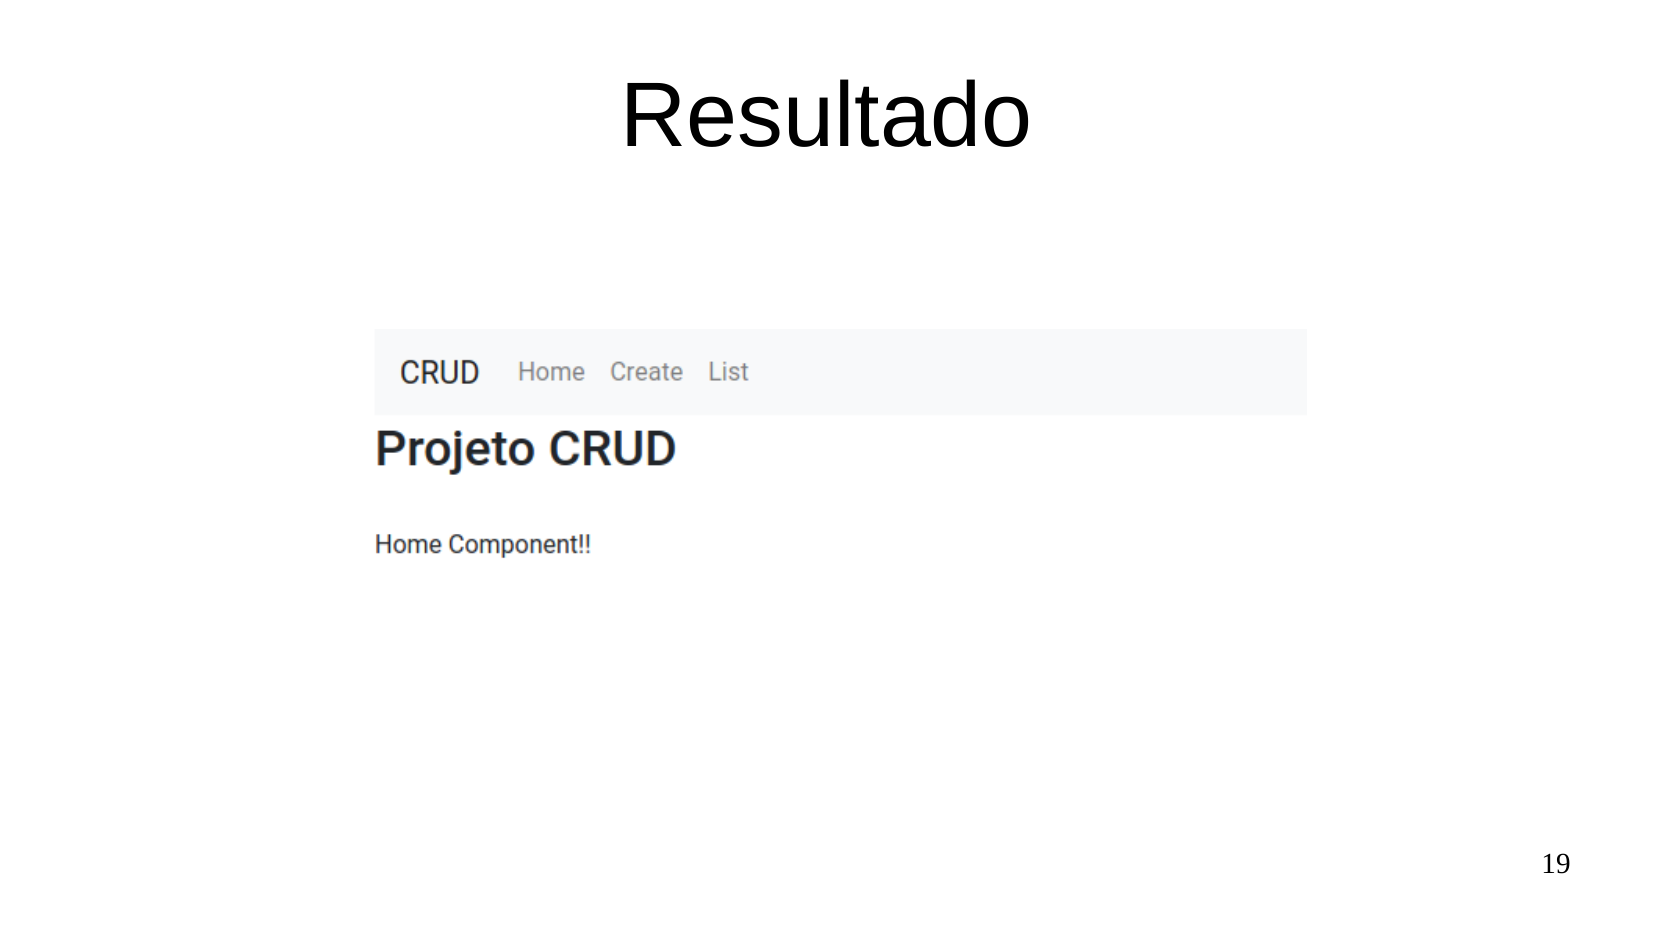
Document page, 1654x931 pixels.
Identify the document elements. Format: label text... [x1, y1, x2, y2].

picture [364, 329, 1307, 613]
title Resultado [82, 37, 1571, 193]
